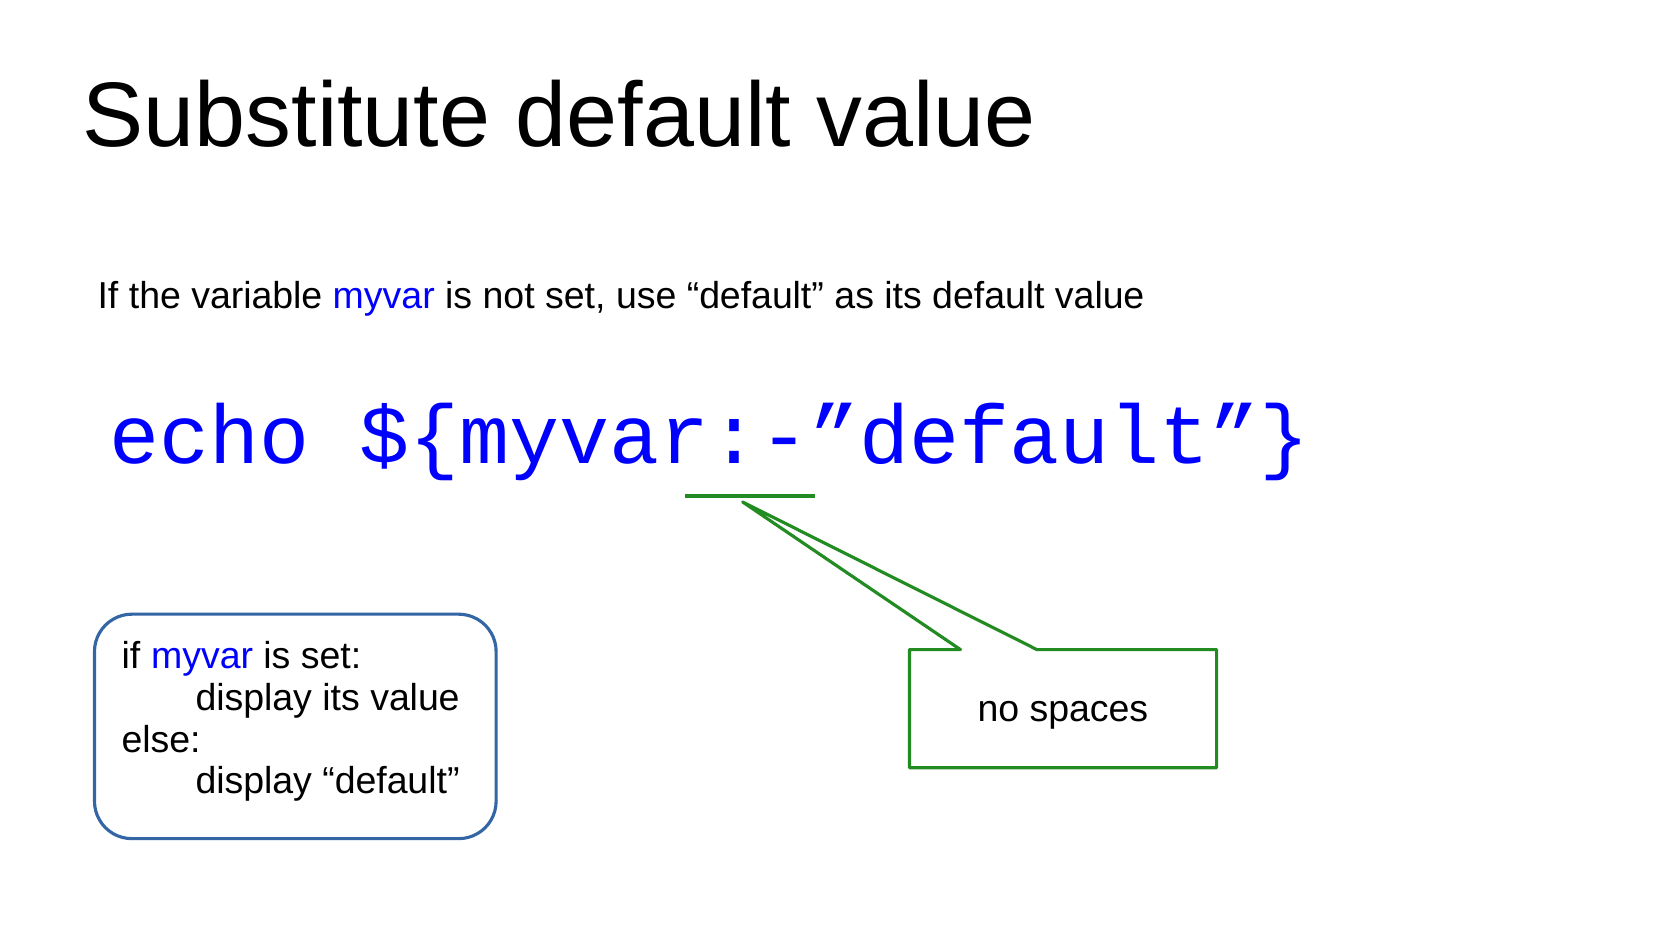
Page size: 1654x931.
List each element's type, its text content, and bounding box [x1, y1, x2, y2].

text_box no spaces [742, 501, 1217, 768]
text_box echo ${myvar:-”default”} [94, 386, 1441, 591]
text_box If the variable myvar is not set, use “default” as its default value [82, 267, 1276, 367]
title Substitute default value [82, 37, 1571, 193]
text_box if myvar is set: display its value else: display “default” [94, 614, 497, 839]
